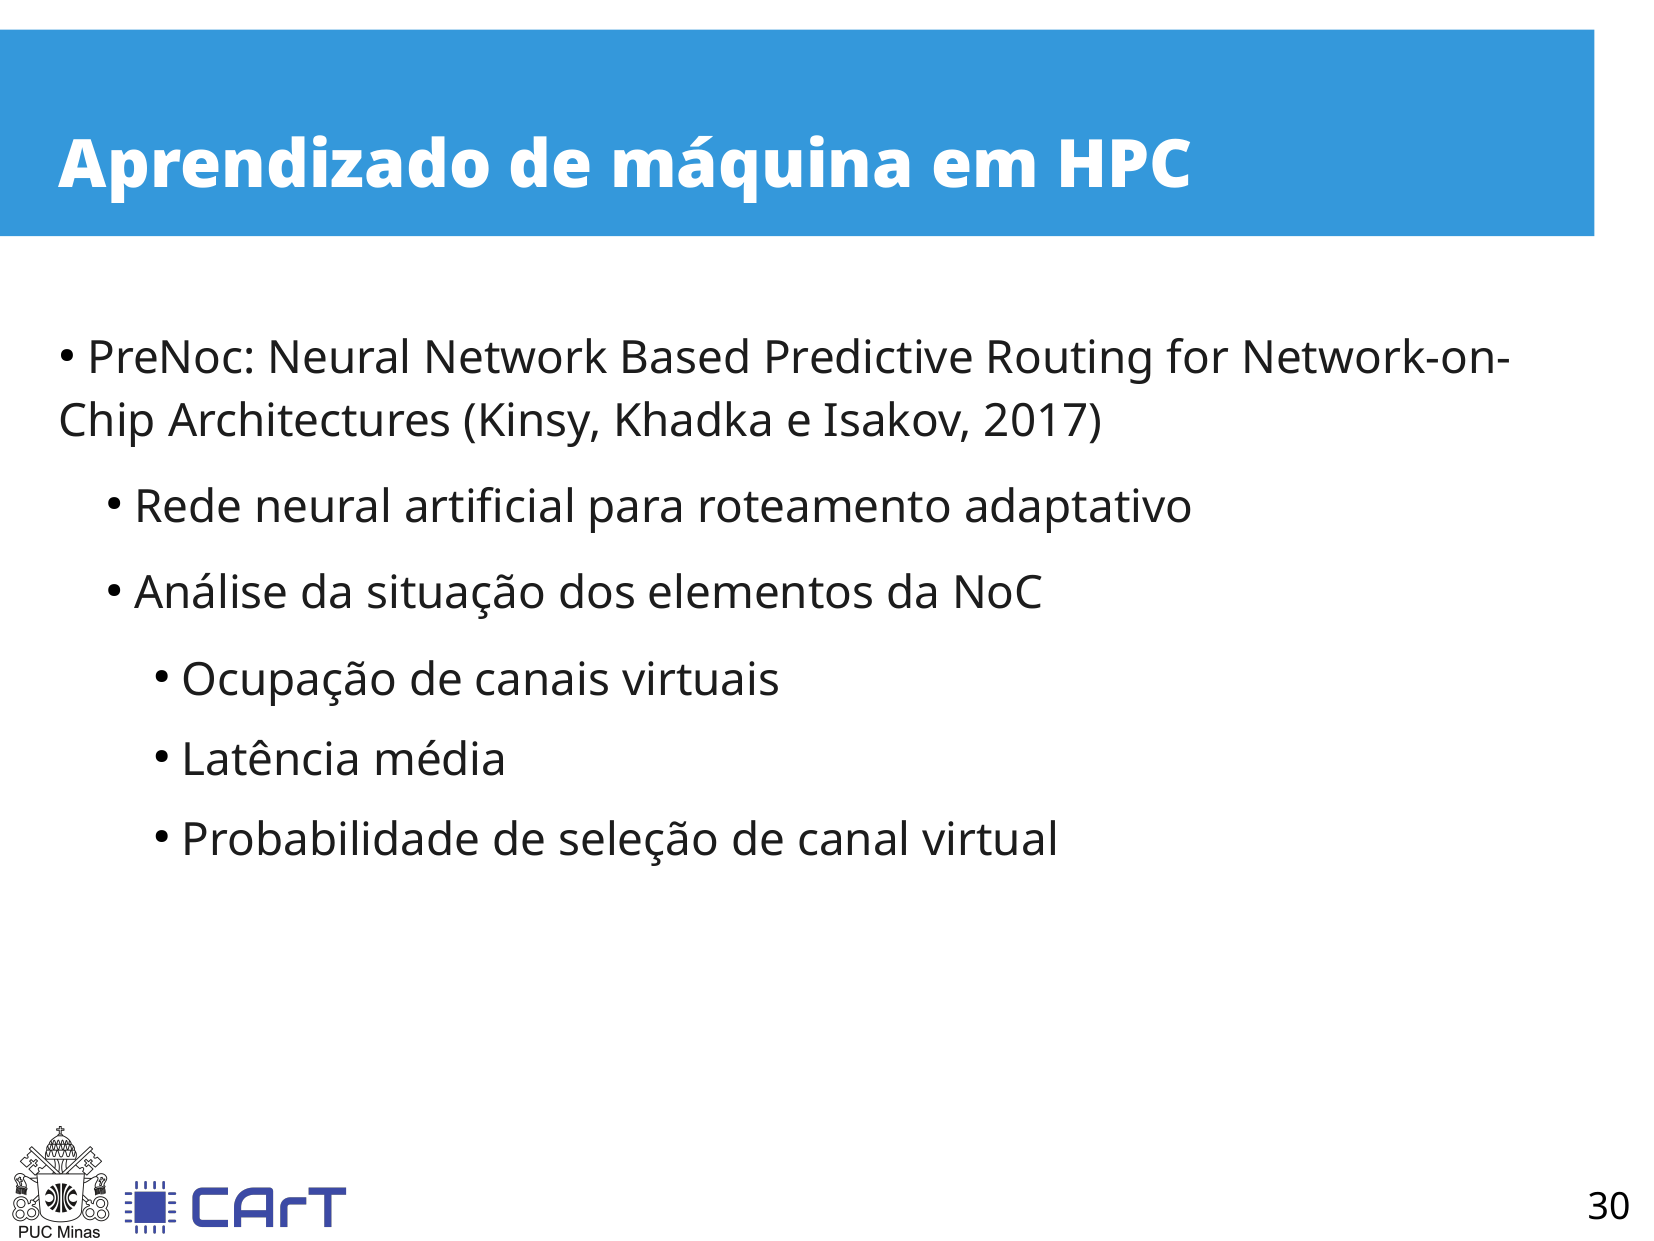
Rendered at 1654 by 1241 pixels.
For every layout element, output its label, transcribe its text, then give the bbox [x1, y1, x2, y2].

picture [0, 1126, 119, 1241]
list PreNoc: Neural Network Based Predictive Routing for Network-on-Chip Architectures (Kinsy, Khadka e Isakov, 2017) Rede neural artificial para roteamento adaptativo Análise da situação dos elementos da NoC Ocupação de canais virtuais Latência média Probabilidade de seleção de canal virtual [59, 324, 1565, 1093]
title Aprendizado de máquina em HPC [59, 59, 1595, 207]
picture [124, 1181, 347, 1235]
